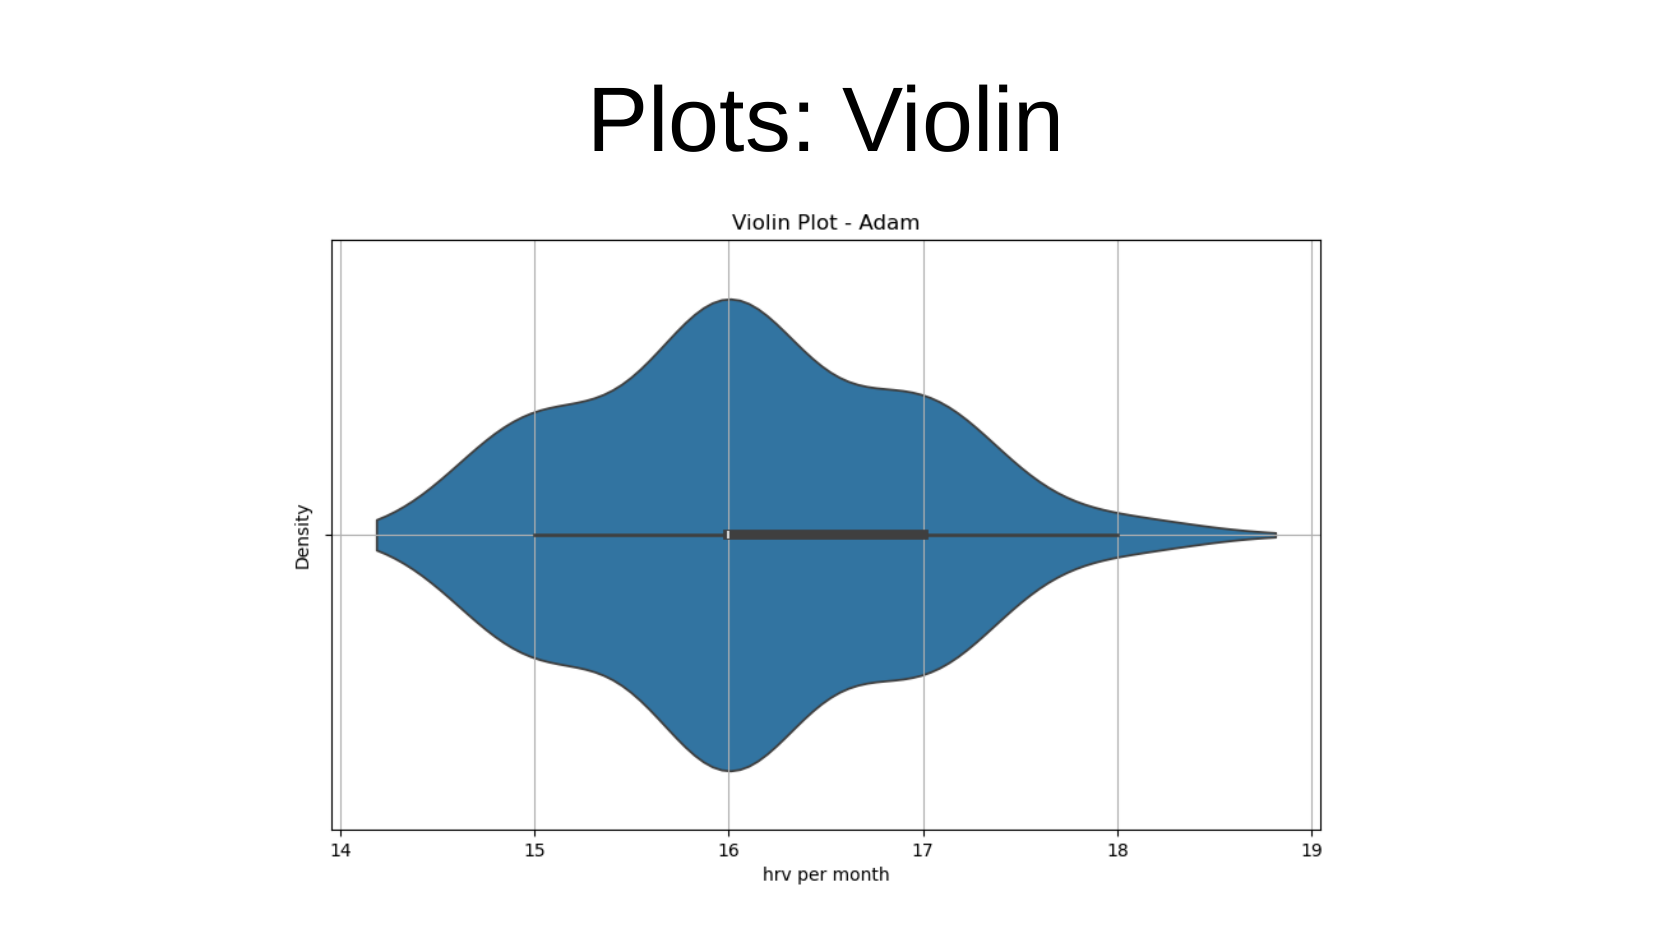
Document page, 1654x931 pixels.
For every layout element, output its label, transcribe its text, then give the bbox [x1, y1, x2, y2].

picture [245, 194, 1408, 901]
title Plots: Violin [82, 37, 1571, 193]
